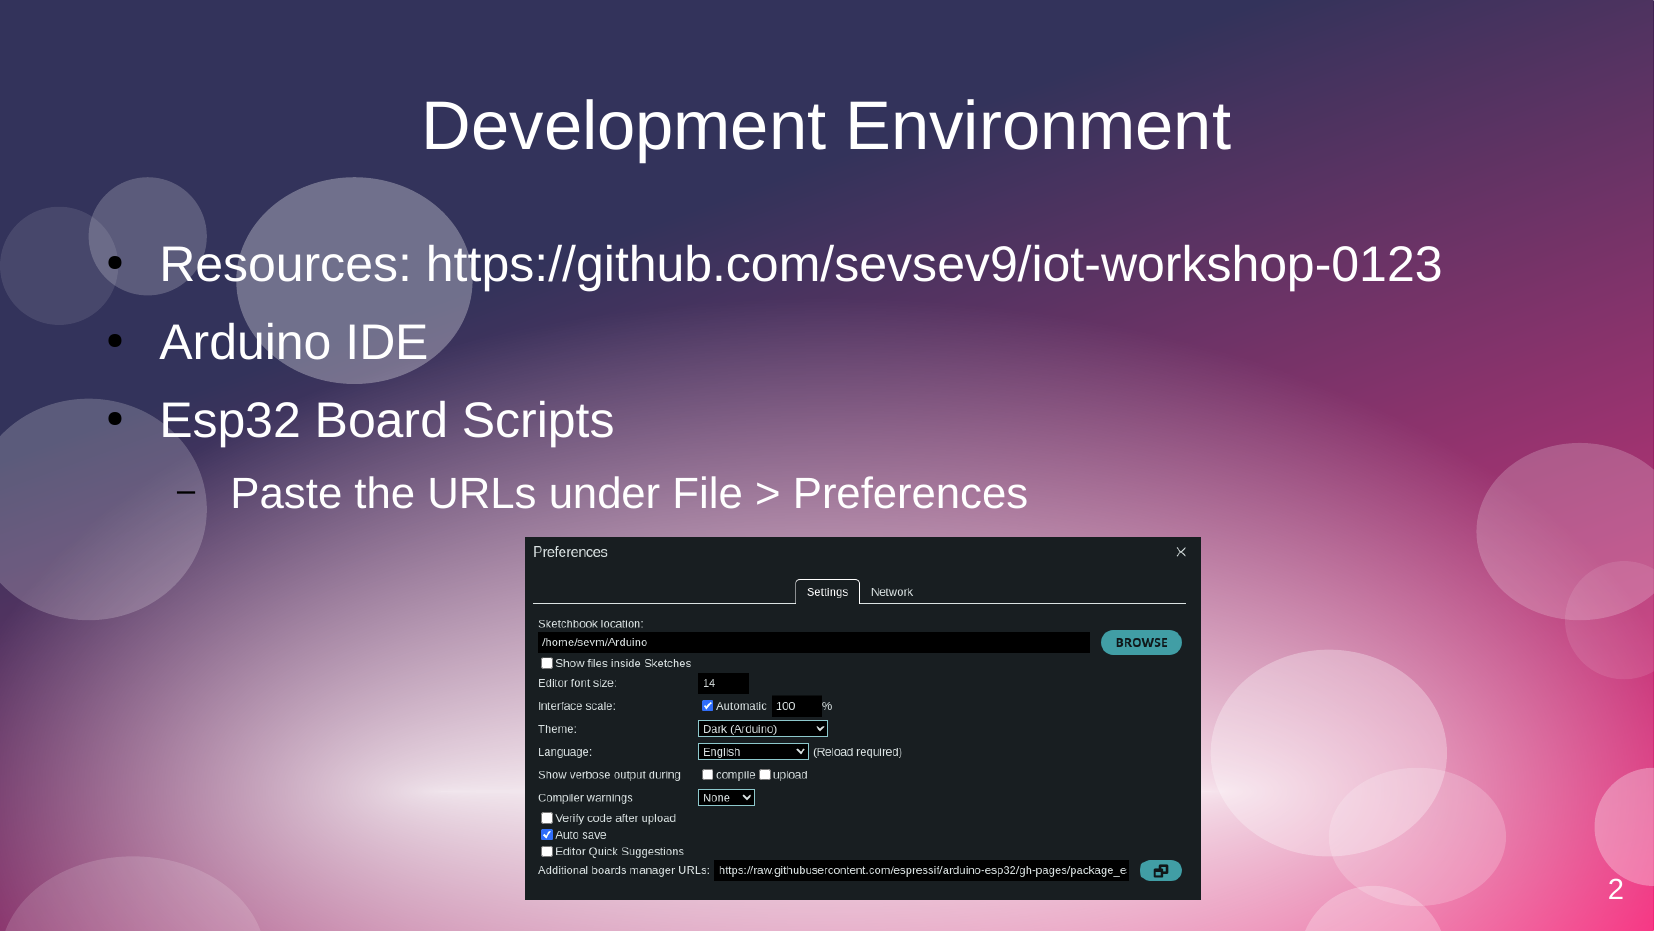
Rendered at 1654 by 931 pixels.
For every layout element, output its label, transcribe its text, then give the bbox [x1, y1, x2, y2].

picture [525, 537, 1201, 901]
title Development Environment [88, 44, 1565, 207]
list Resources: https://github.com/sevsev9/iot-workshop-0123 Arduino IDE Esp32 Board Scripts Paste the URLs under File > Preferences [88, 236, 1565, 827]
